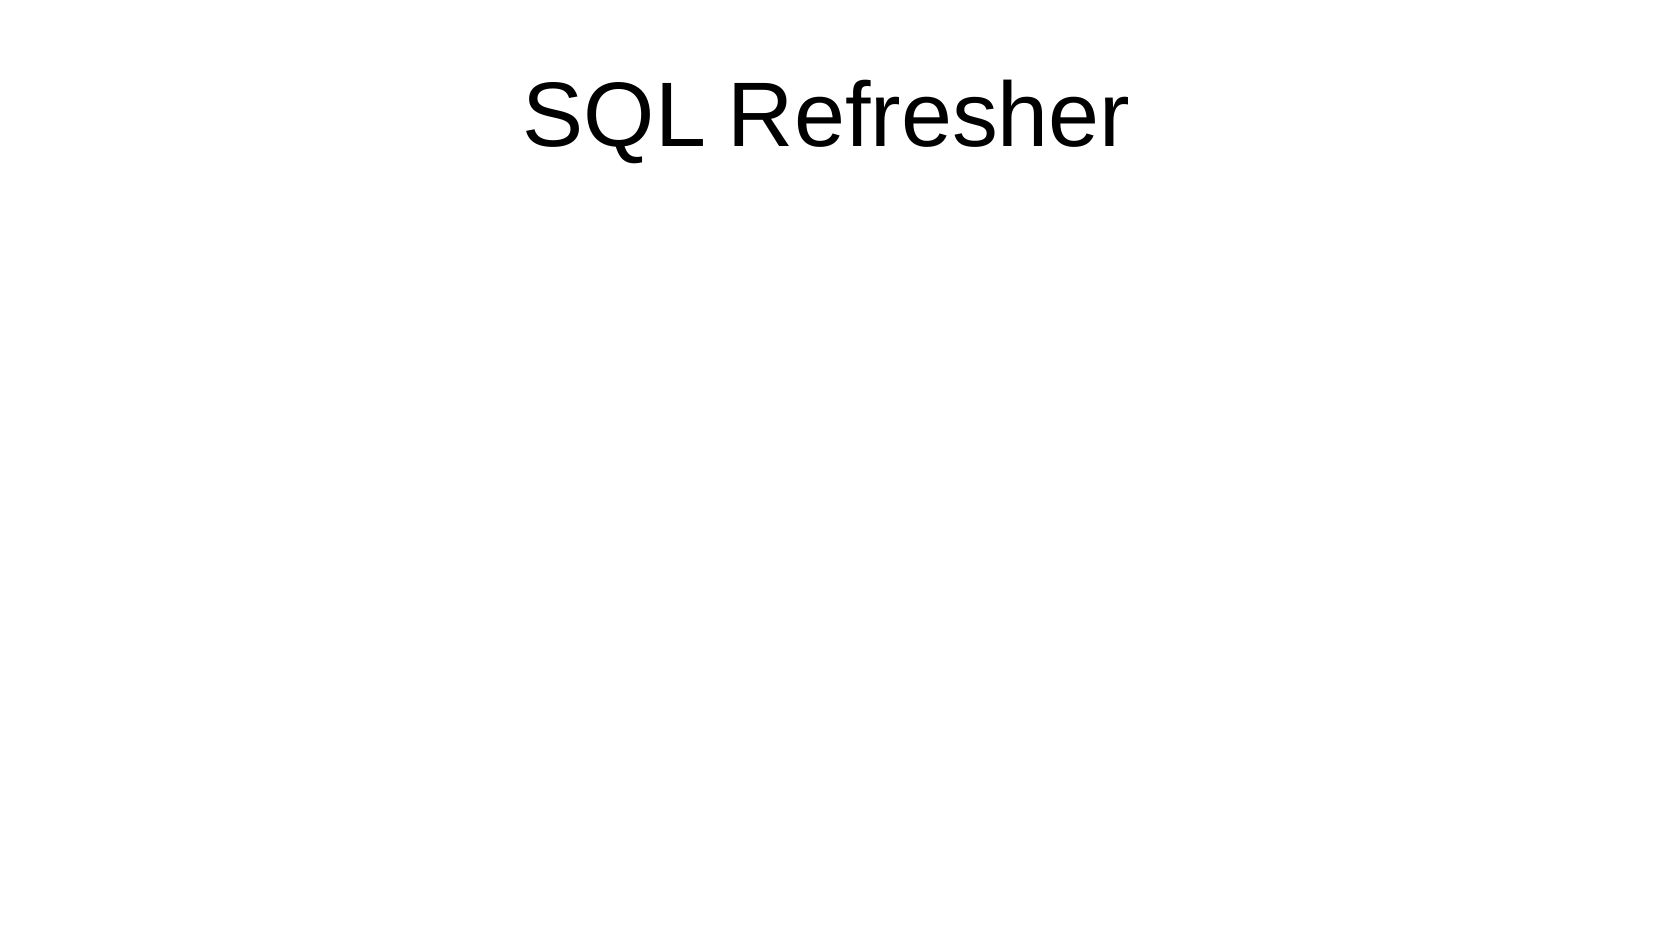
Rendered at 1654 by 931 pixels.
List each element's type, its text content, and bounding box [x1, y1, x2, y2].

title SQL Refresher [82, 37, 1571, 193]
